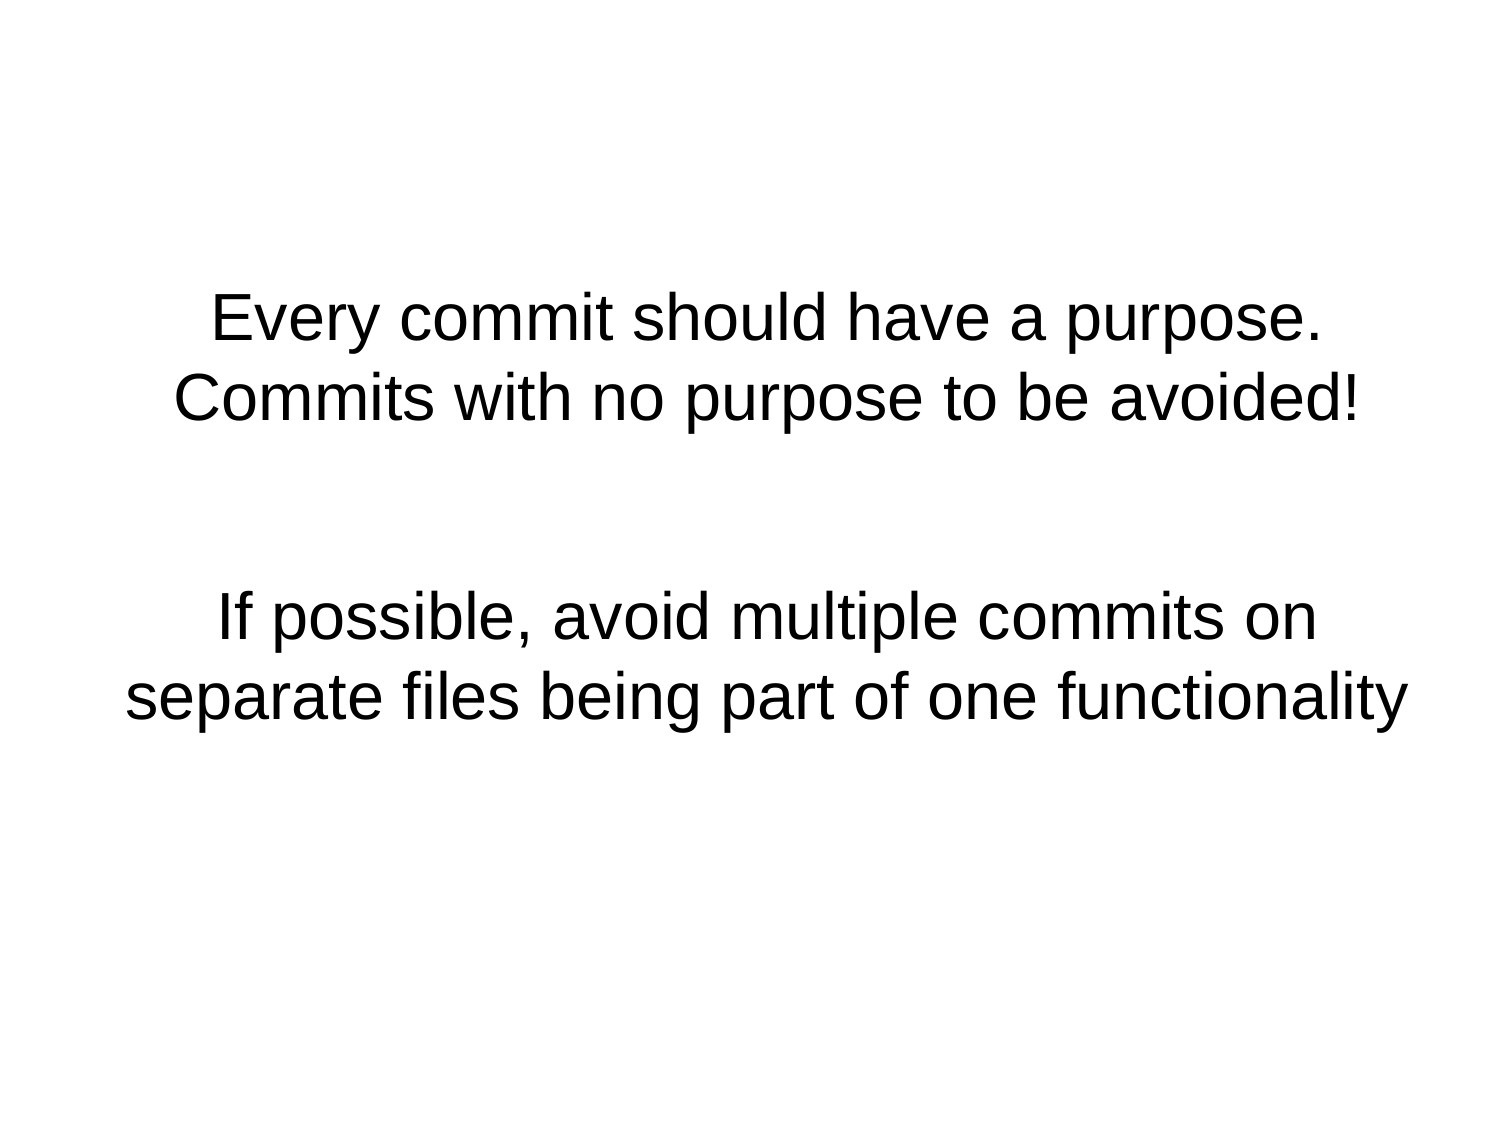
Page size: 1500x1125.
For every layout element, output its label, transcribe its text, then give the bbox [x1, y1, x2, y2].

list Every commit should have a purpose. Commits with no purpose to be avoided! If possible, avoid multiple commits on separate files being part of one functionality [75, 54, 1425, 1006]
